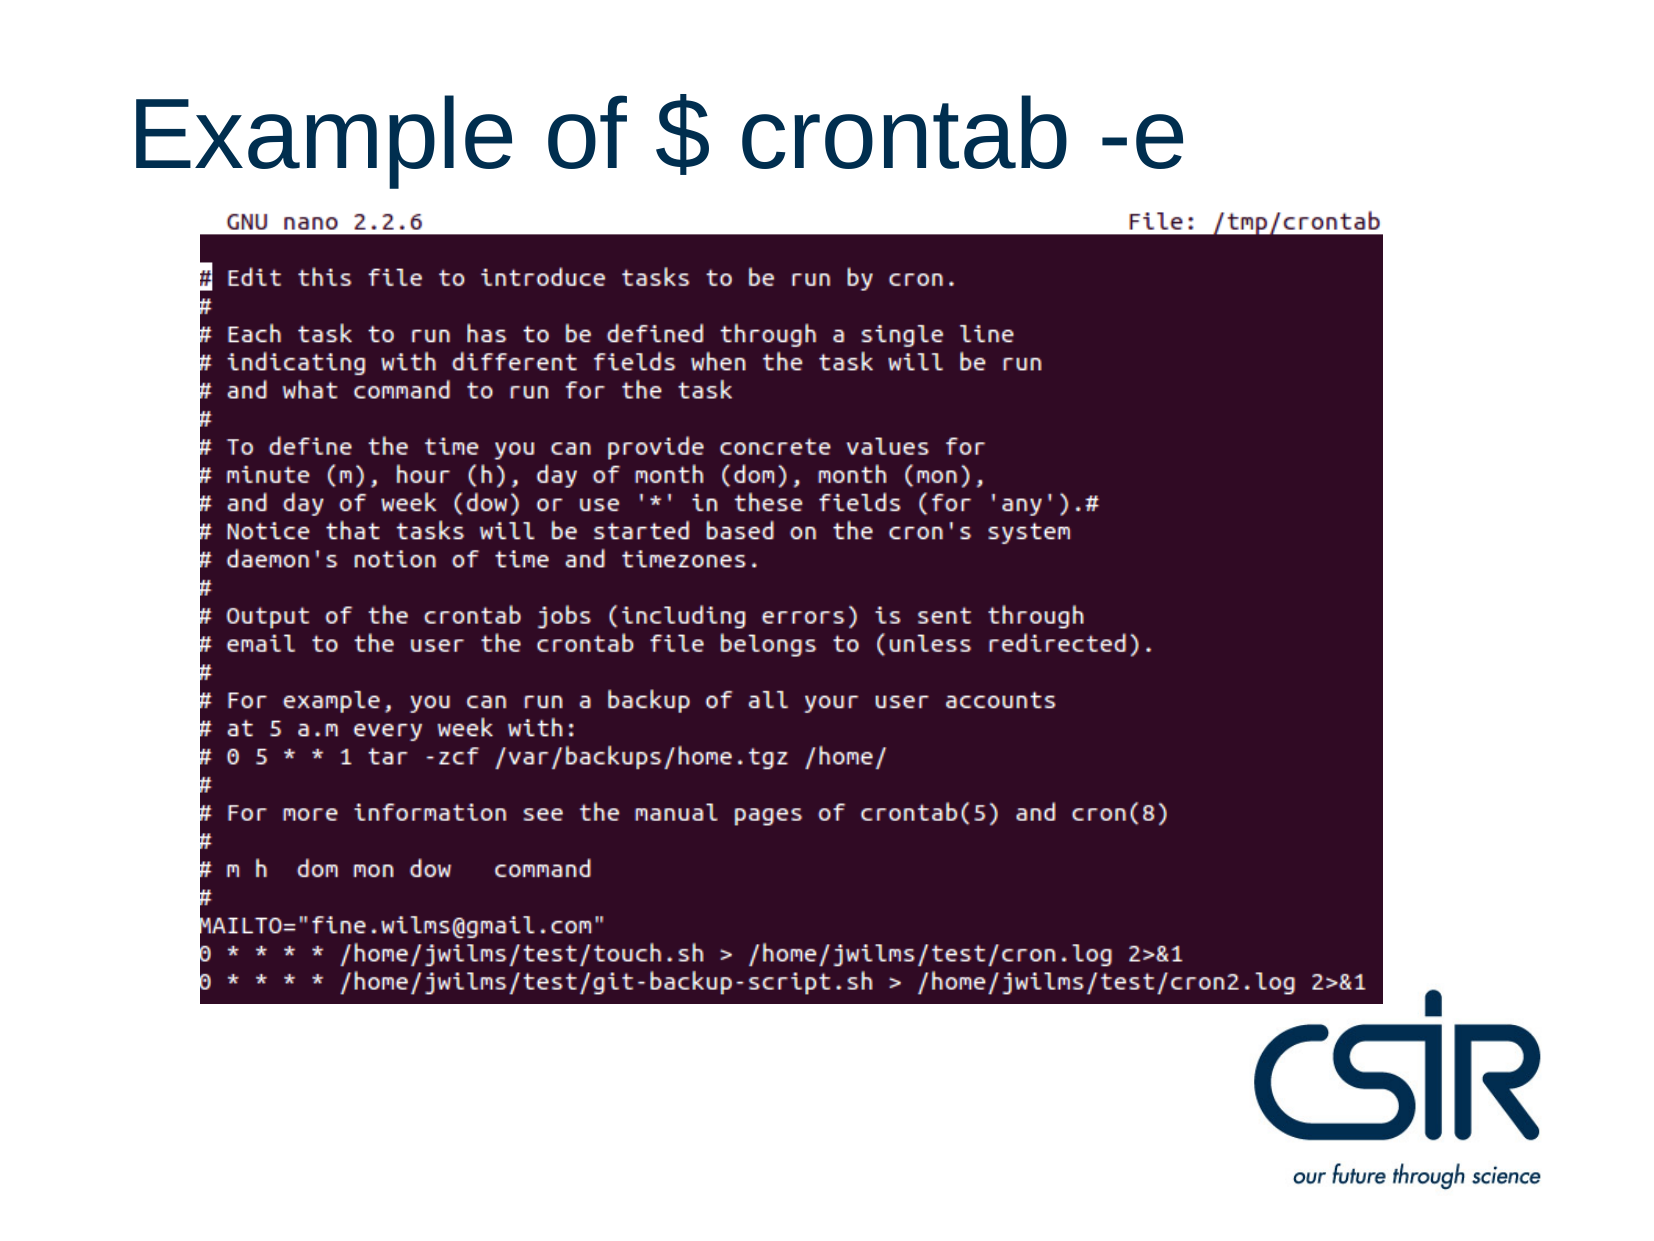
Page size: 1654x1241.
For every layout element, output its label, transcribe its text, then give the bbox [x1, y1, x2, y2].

title Example of $ crontab -e [128, 68, 1534, 248]
picture [200, 208, 1653, 1240]
